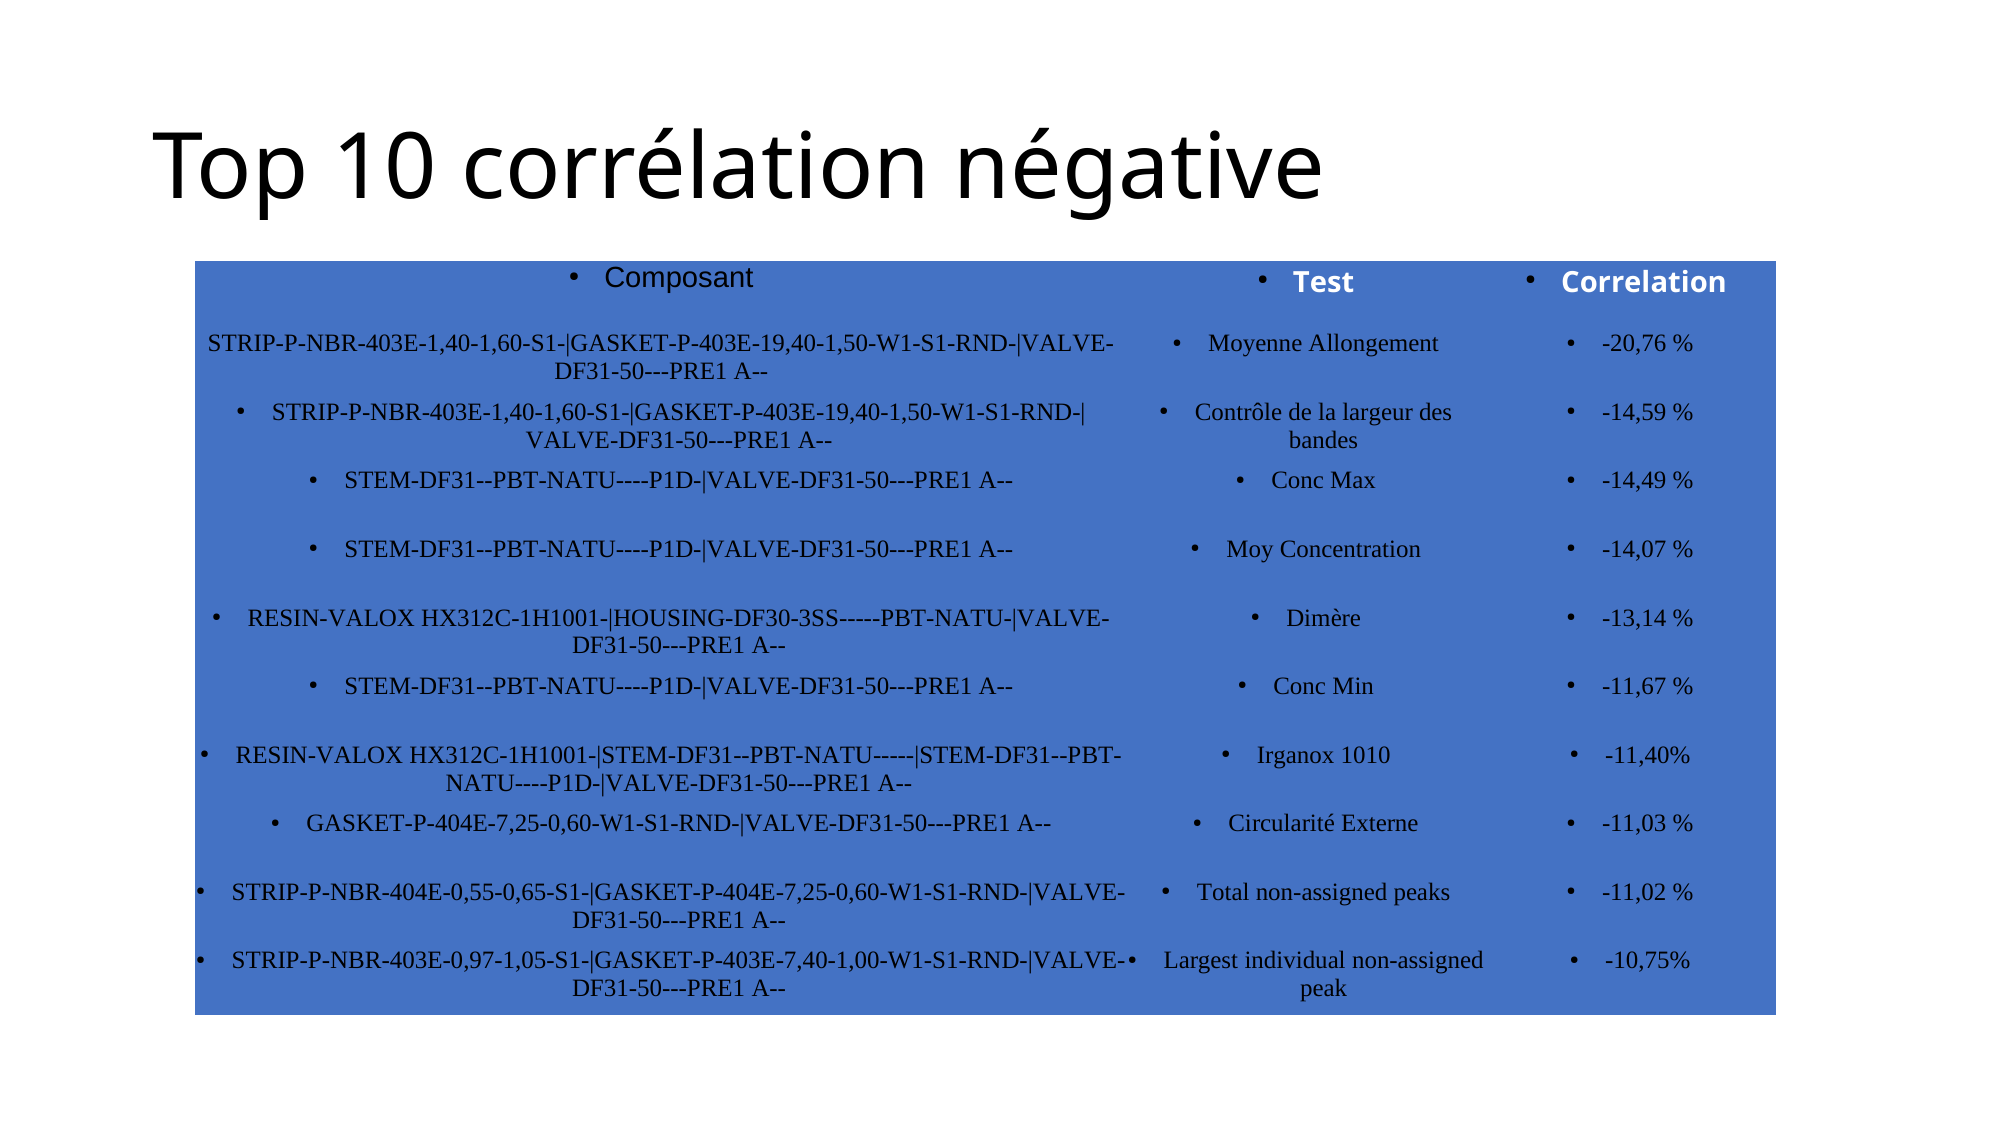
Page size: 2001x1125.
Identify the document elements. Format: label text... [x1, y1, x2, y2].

table_cell STRIP-P-NBR-403E-1,40-1,60-S1-|GASKET-P-403E-19,40-1,50-W1-S1-RND-|VALVE-DF31-50---PRE1 A-- [195, 330, 1128, 398]
table_cell STEM-DF31--PBT-NATU----P1D-|VALVE-DF31-50---PRE1 A-- [195, 672, 1128, 741]
table_cell -14,49 % [1484, 467, 1776, 535]
table_cell -10,75% [1484, 947, 1776, 1015]
table_cell RESIN-VALOX HX312C-1H1001-|STEM-DF31--PBT-NATU-----|STEM-DF31--PBT-NATU----P1D-|VALVE-DF31-50---PRE1 A-- [195, 741, 1128, 810]
table_header Correlation [1484, 261, 1776, 330]
table_cell -11,03 % [1484, 810, 1776, 878]
table_cell Circularité Externe [1128, 810, 1484, 878]
table_cell STRIP-P-NBR-403E-0,97-1,05-S1-|GASKET-P-403E-7,40-1,00-W1-S1-RND-|VALVE-DF31-50---PRE1 A-- [195, 947, 1128, 1015]
table_cell -11,40% [1484, 741, 1776, 810]
table_cell Moyenne Allongement [1128, 330, 1484, 398]
table_cell -20,76 % [1484, 330, 1776, 398]
table_cell -14,07 % [1484, 535, 1776, 604]
table_cell Dimère [1128, 604, 1484, 672]
table_cell STEM-DF31--PBT-NATU----P1D-|VALVE-DF31-50---PRE1 A-- [195, 467, 1128, 535]
table_cell GASKET-P-404E-7,25-0,60-W1-S1-RND-|VALVE-DF31-50---PRE1 A-- [195, 810, 1128, 878]
table_cell STRIP-P-NBR-403E-1,40-1,60-S1-|GASKET-P-403E-19,40-1,50-W1-S1-RND-|VALVE-DF31-50---PRE1 A-- [195, 398, 1128, 467]
table_cell Conc Max [1128, 467, 1484, 535]
table_header Composant [195, 261, 1128, 330]
table_cell RESIN-VALOX HX312C-1H1001-|HOUSING-DF30-3SS-----PBT-NATU-|VALVE-DF31-50---PRE1 A-- [195, 604, 1128, 672]
table_cell -11,02 % [1484, 878, 1776, 947]
table_cell -11,67 % [1484, 672, 1776, 741]
table_cell Largest individual non-assigned peak [1128, 947, 1484, 1015]
title Top 10 corrélation négative [137, 59, 1863, 278]
table_cell Contrôle de la largeur des bandes [1128, 398, 1484, 467]
table_cell Irganox 1010 [1128, 741, 1484, 810]
table_header Test [1128, 261, 1484, 330]
table_cell Conc Min [1128, 672, 1484, 741]
table_cell Moy Concentration [1128, 535, 1484, 604]
table_cell -14,59 % [1484, 398, 1776, 467]
table_cell Total non-assigned peaks [1128, 878, 1484, 947]
table_cell STEM-DF31--PBT-NATU----P1D-|VALVE-DF31-50---PRE1 A-- [195, 535, 1128, 604]
table_cell -13,14 % [1484, 604, 1776, 672]
table_cell STRIP-P-NBR-404E-0,55-0,65-S1-|GASKET-P-404E-7,25-0,60-W1-S1-RND-|VALVE-DF31-50---PRE1 A-- [195, 878, 1128, 947]
